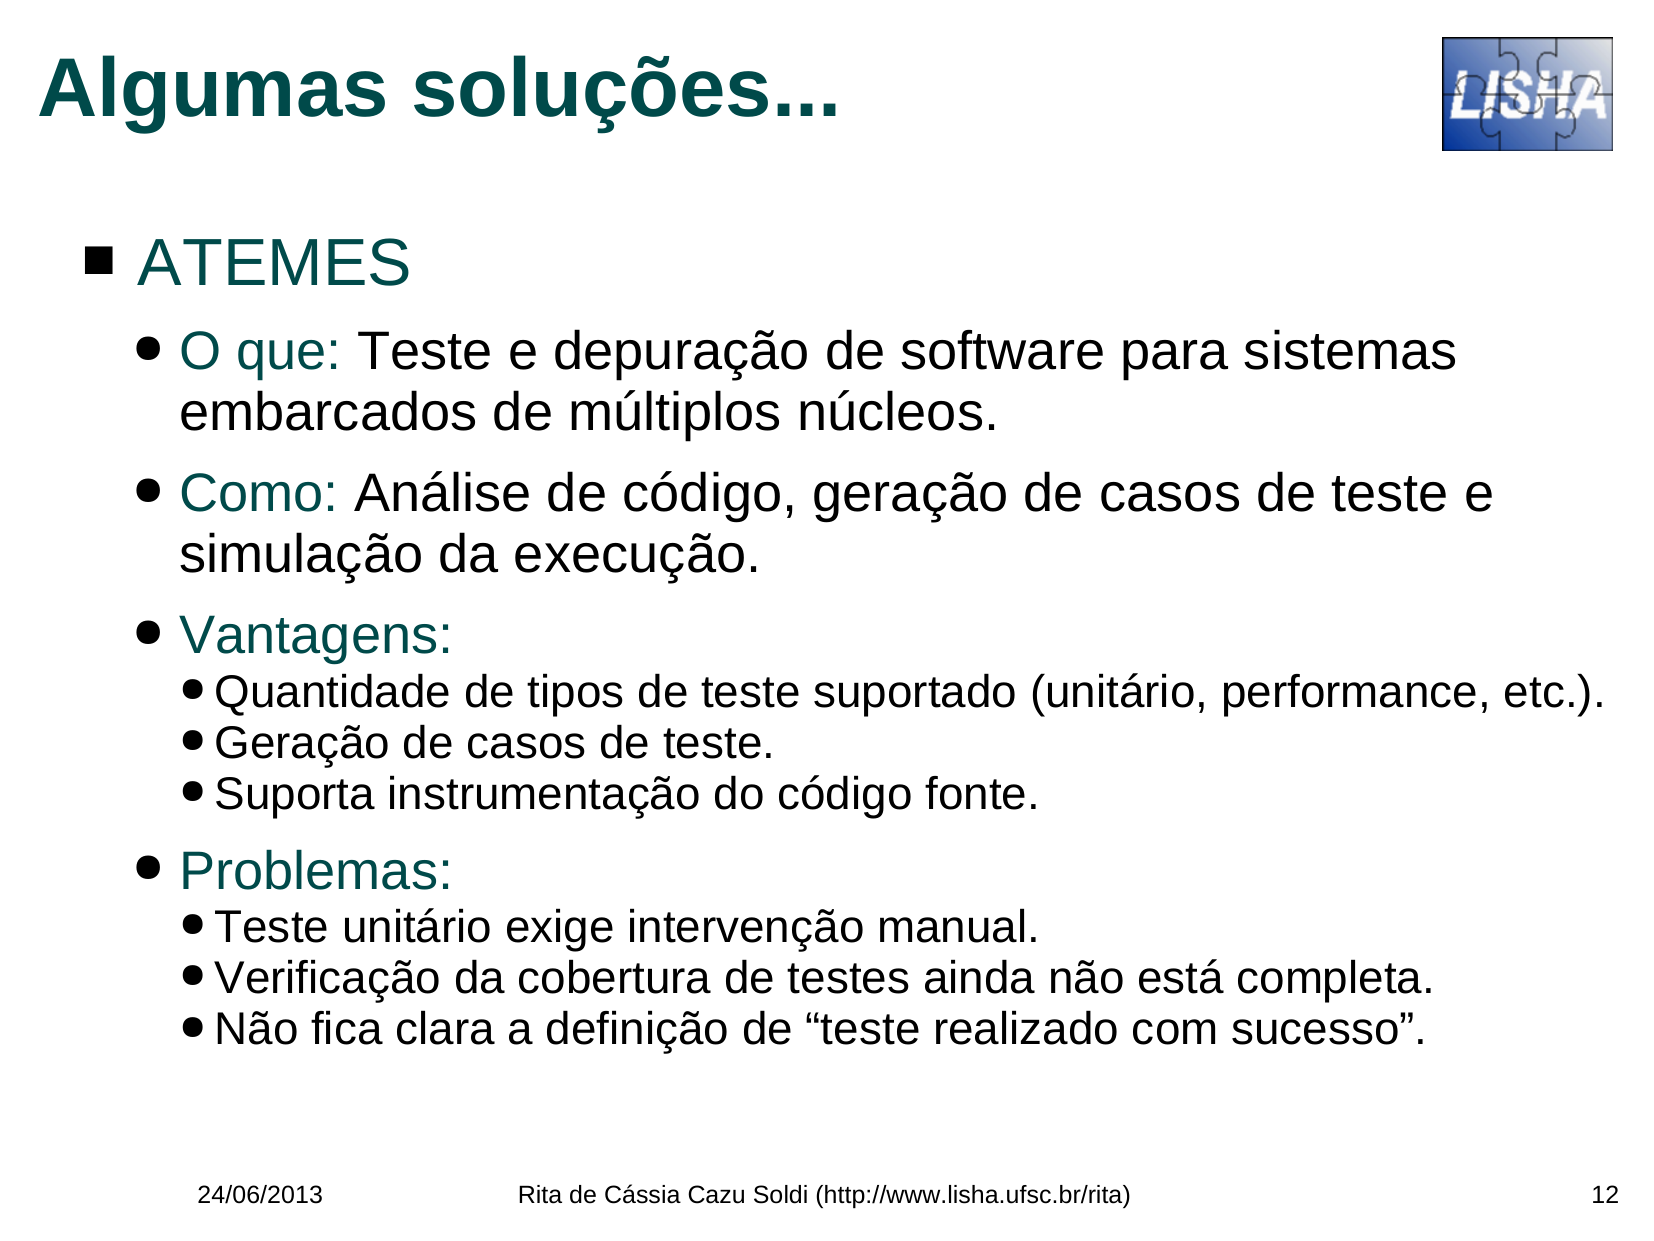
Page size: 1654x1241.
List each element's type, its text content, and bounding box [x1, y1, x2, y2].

list ATEMES O que: Teste e depuração de software para sistemas embarcados de múltiplos núcleos. Como: Análise de código, geração de casos de teste e simulação da execução. Vantagens: Quantidade de tipos de teste suportado (unitário, performance, etc.). Geração de casos de teste. Suporta instrumentação do código fonte. Problemas: Teste unitário exige intervenção manual. Verificação da cobertura de testes ainda não está completa. Não fica clara a definição de “teste realizado com sucesso”. [37, 225, 1613, 1163]
title Algumas soluções... [37, 37, 1426, 151]
picture [1442, 37, 1613, 151]
